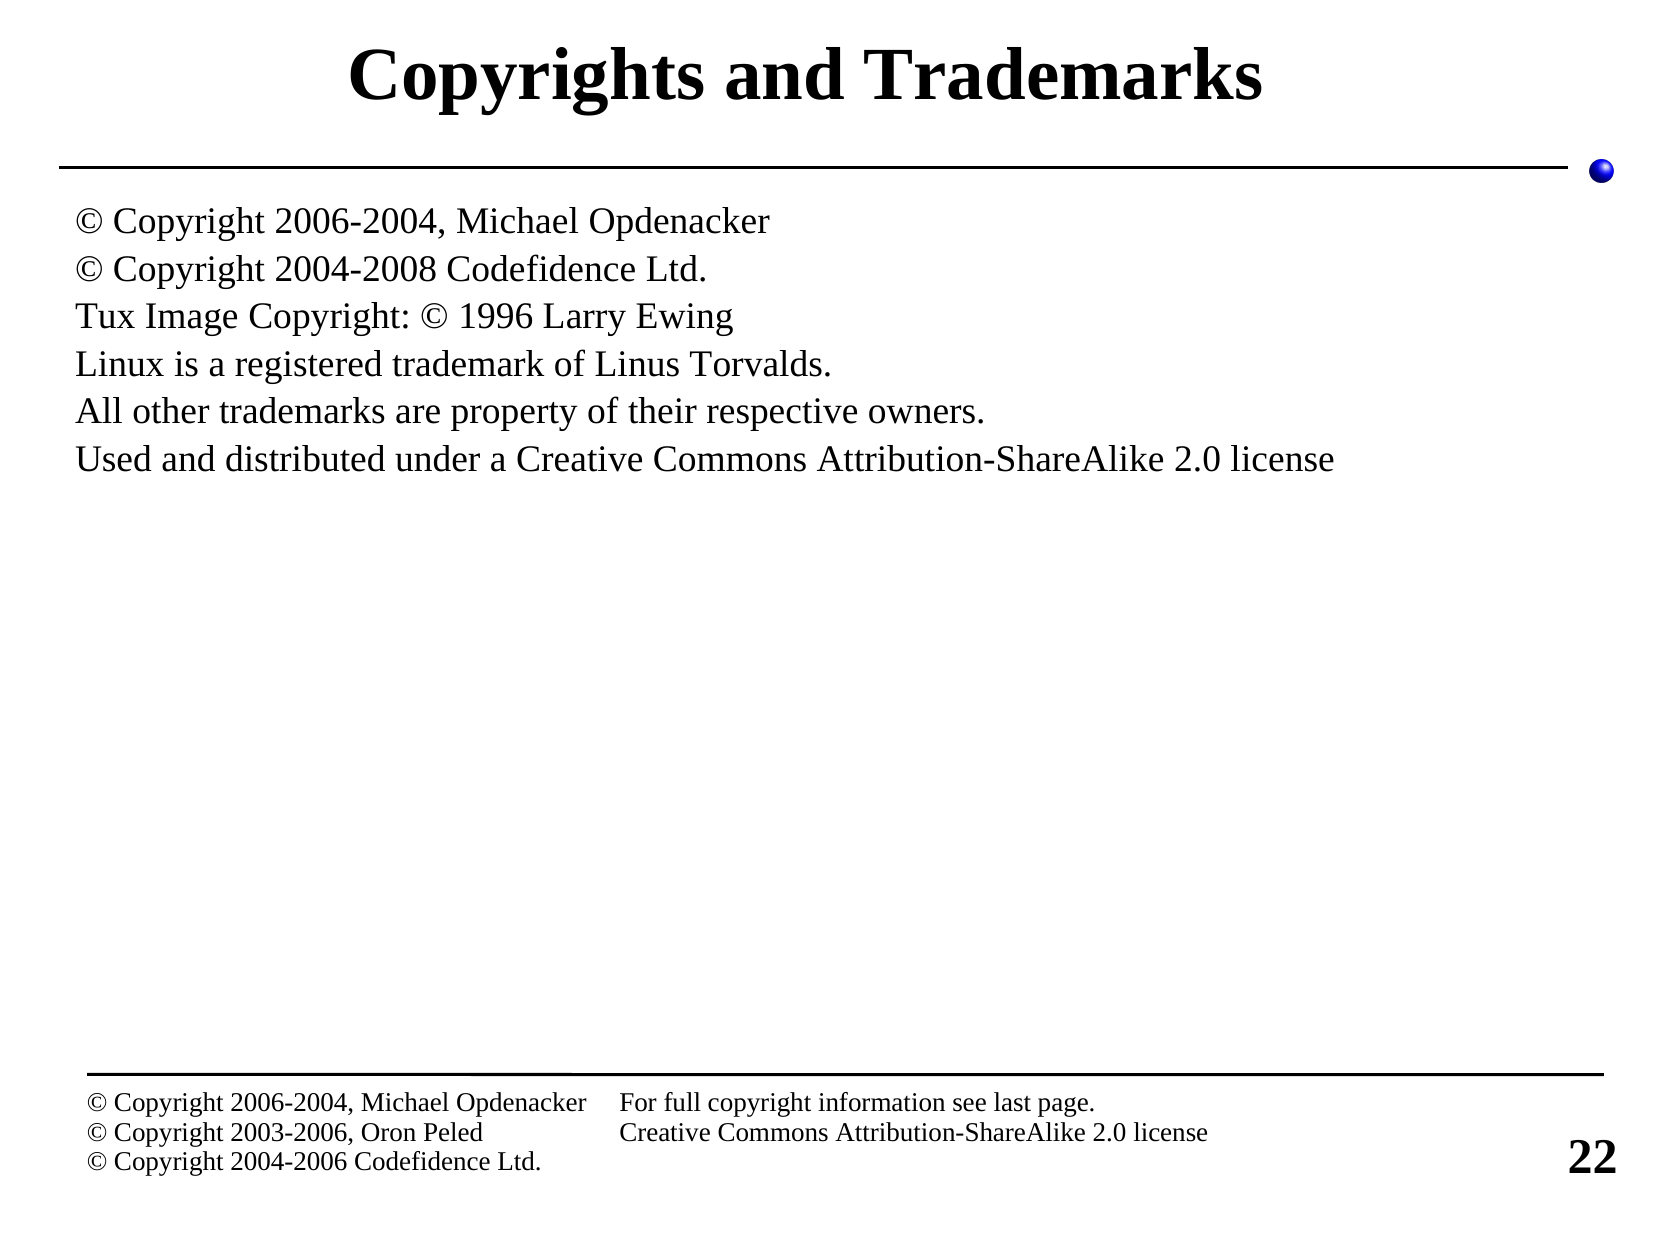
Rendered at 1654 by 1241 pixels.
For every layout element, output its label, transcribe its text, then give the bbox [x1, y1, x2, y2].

title Copyrights and Trademarks [60, 18, 1551, 132]
list © Copyright 2006-2004, Michael Opdenacker © Copyright 2004-2008 Codefidence Ltd. Tux Image Copyright: © 1996 Larry Ewing Linux is a registered trademark of Linus Torvalds. All other trademarks are property of their respective owners. Used and distributed under a Creative Commons Attribution-ShareAlike 2.0 license [75, 200, 1487, 1051]
